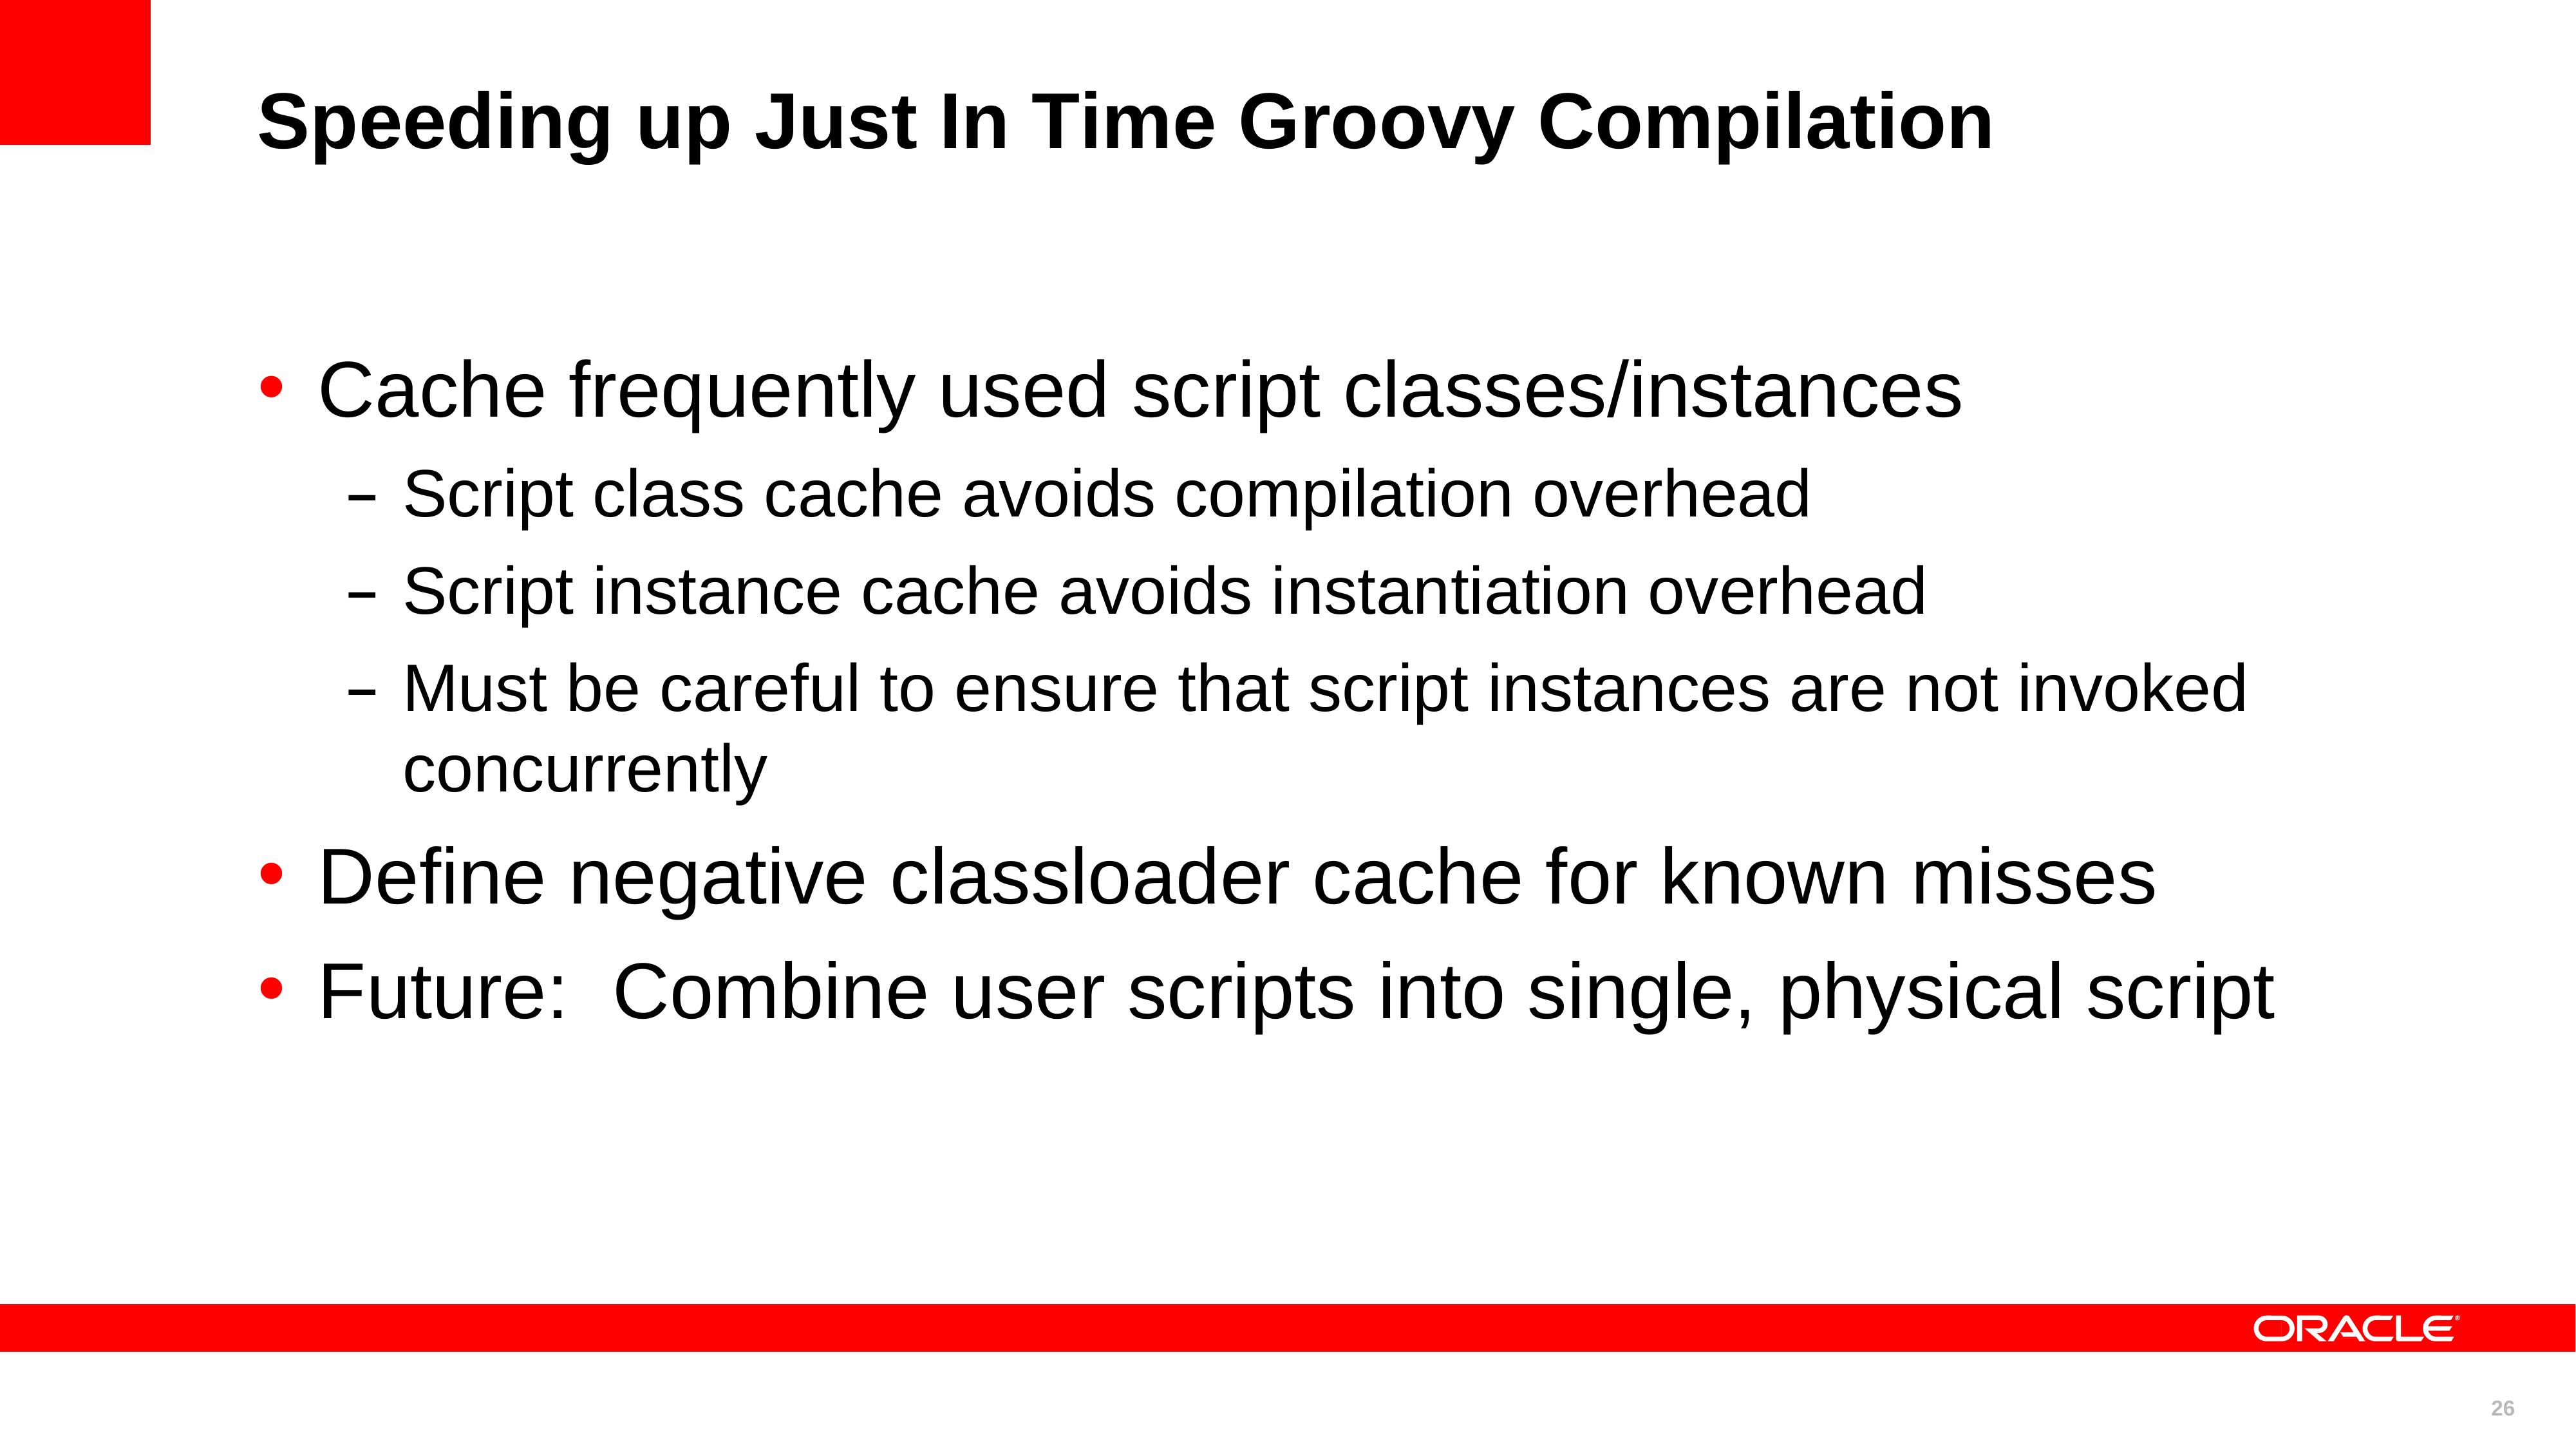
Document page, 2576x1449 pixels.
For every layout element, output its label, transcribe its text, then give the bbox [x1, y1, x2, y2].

title Speeding up Just In Time Groovy Compilation [257, 69, 2318, 251]
picture [0, 0, 151, 145]
list Cache frequently used script classes/instances Script class cache avoids compilation overhead Script instance cache avoids instantiation overhead Must be careful to ensure that script instances are not invoked concurrently Define negative classloader cache for known misses Future: Combine user scripts into single, physical script [258, 337, 2318, 1256]
picture [0, 1304, 2576, 1352]
